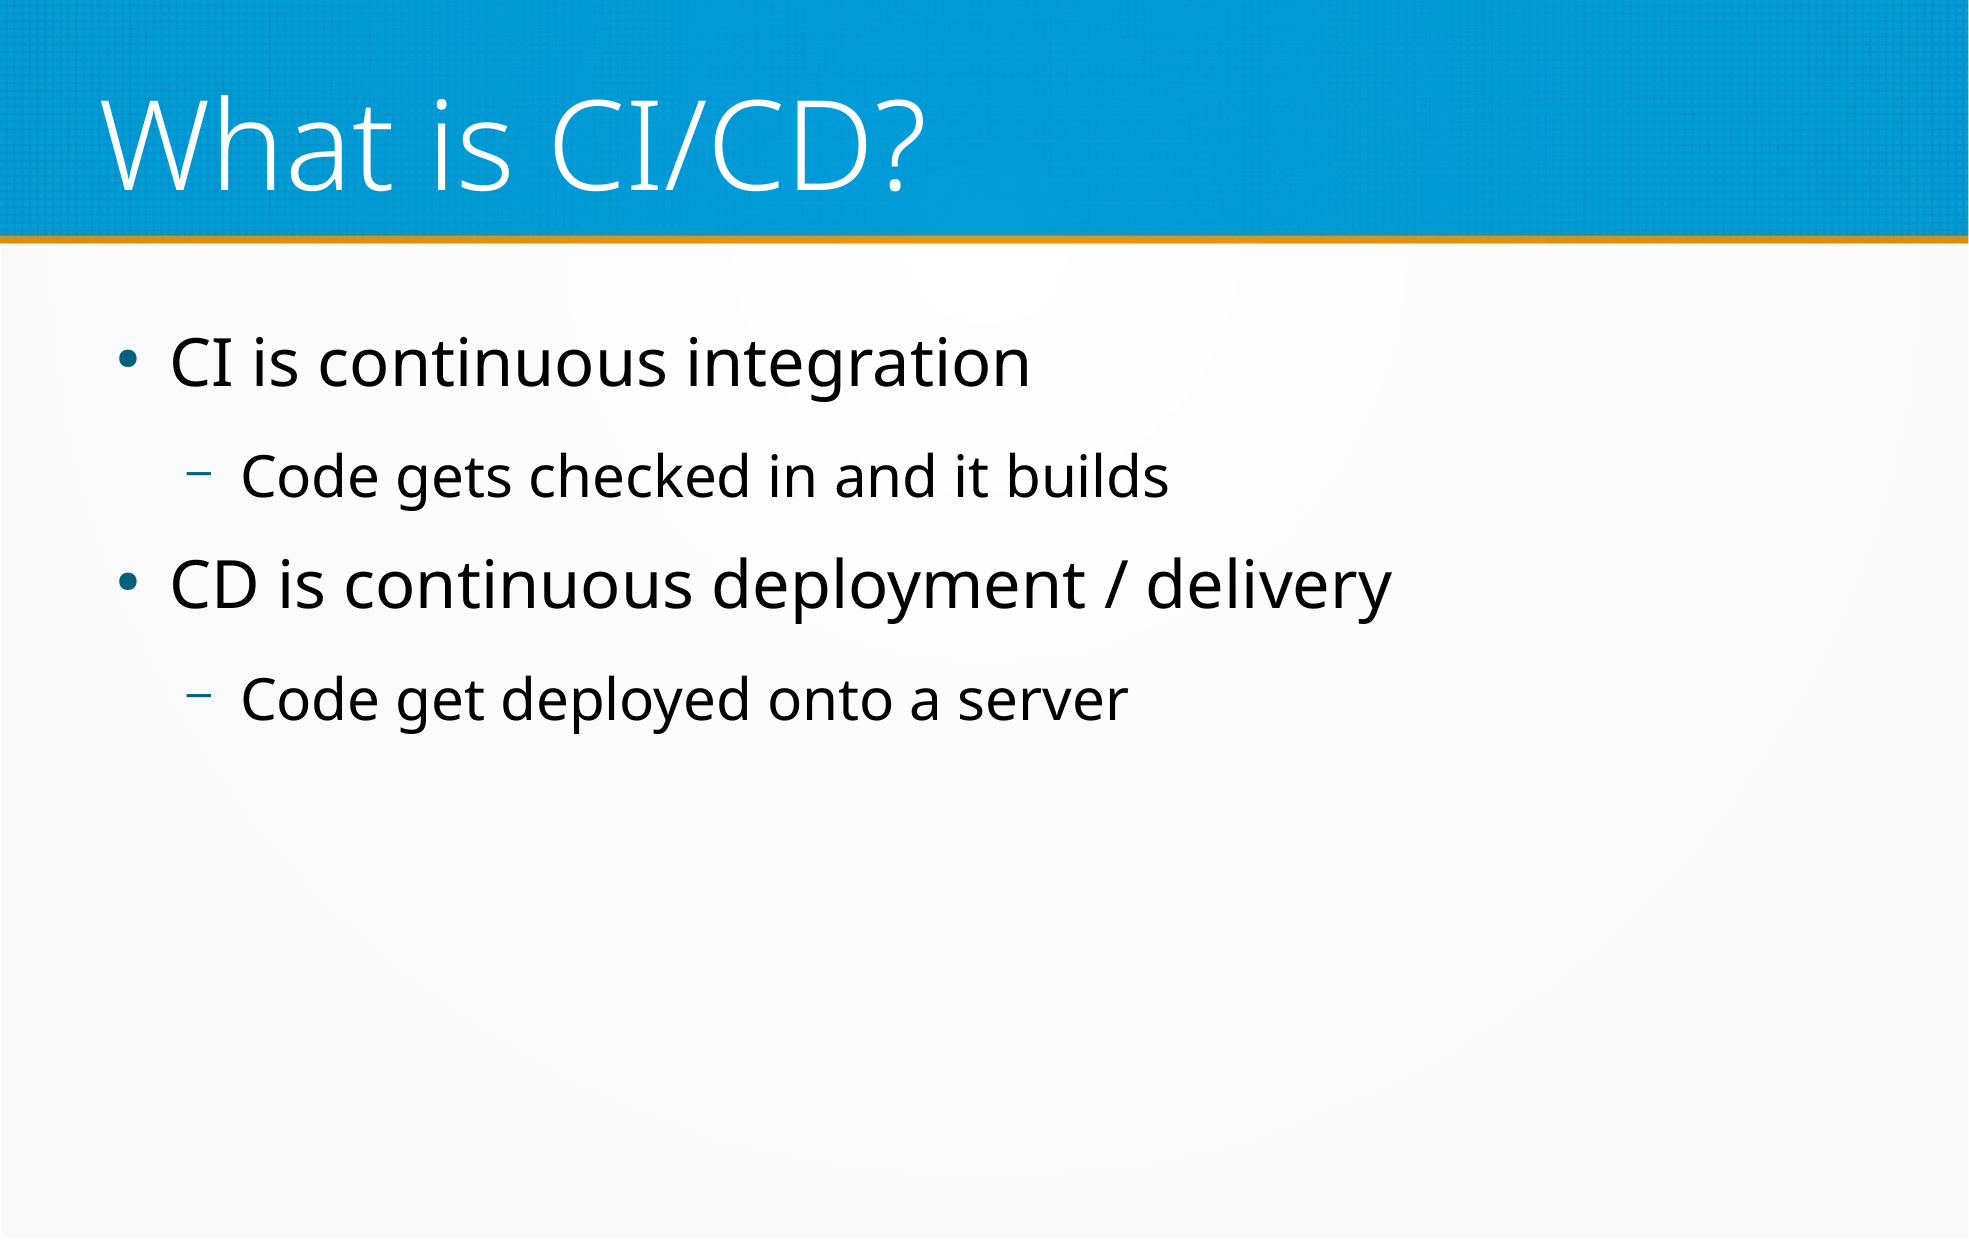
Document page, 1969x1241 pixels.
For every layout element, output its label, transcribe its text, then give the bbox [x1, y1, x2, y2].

title What is CI/CD? [98, 19, 1870, 227]
list CI is continuous integration Code gets checked in and it builds CD is continuous deployment / delivery Code get deployed onto a server [98, 315, 1861, 1081]
picture [0, 233, 1969, 1241]
